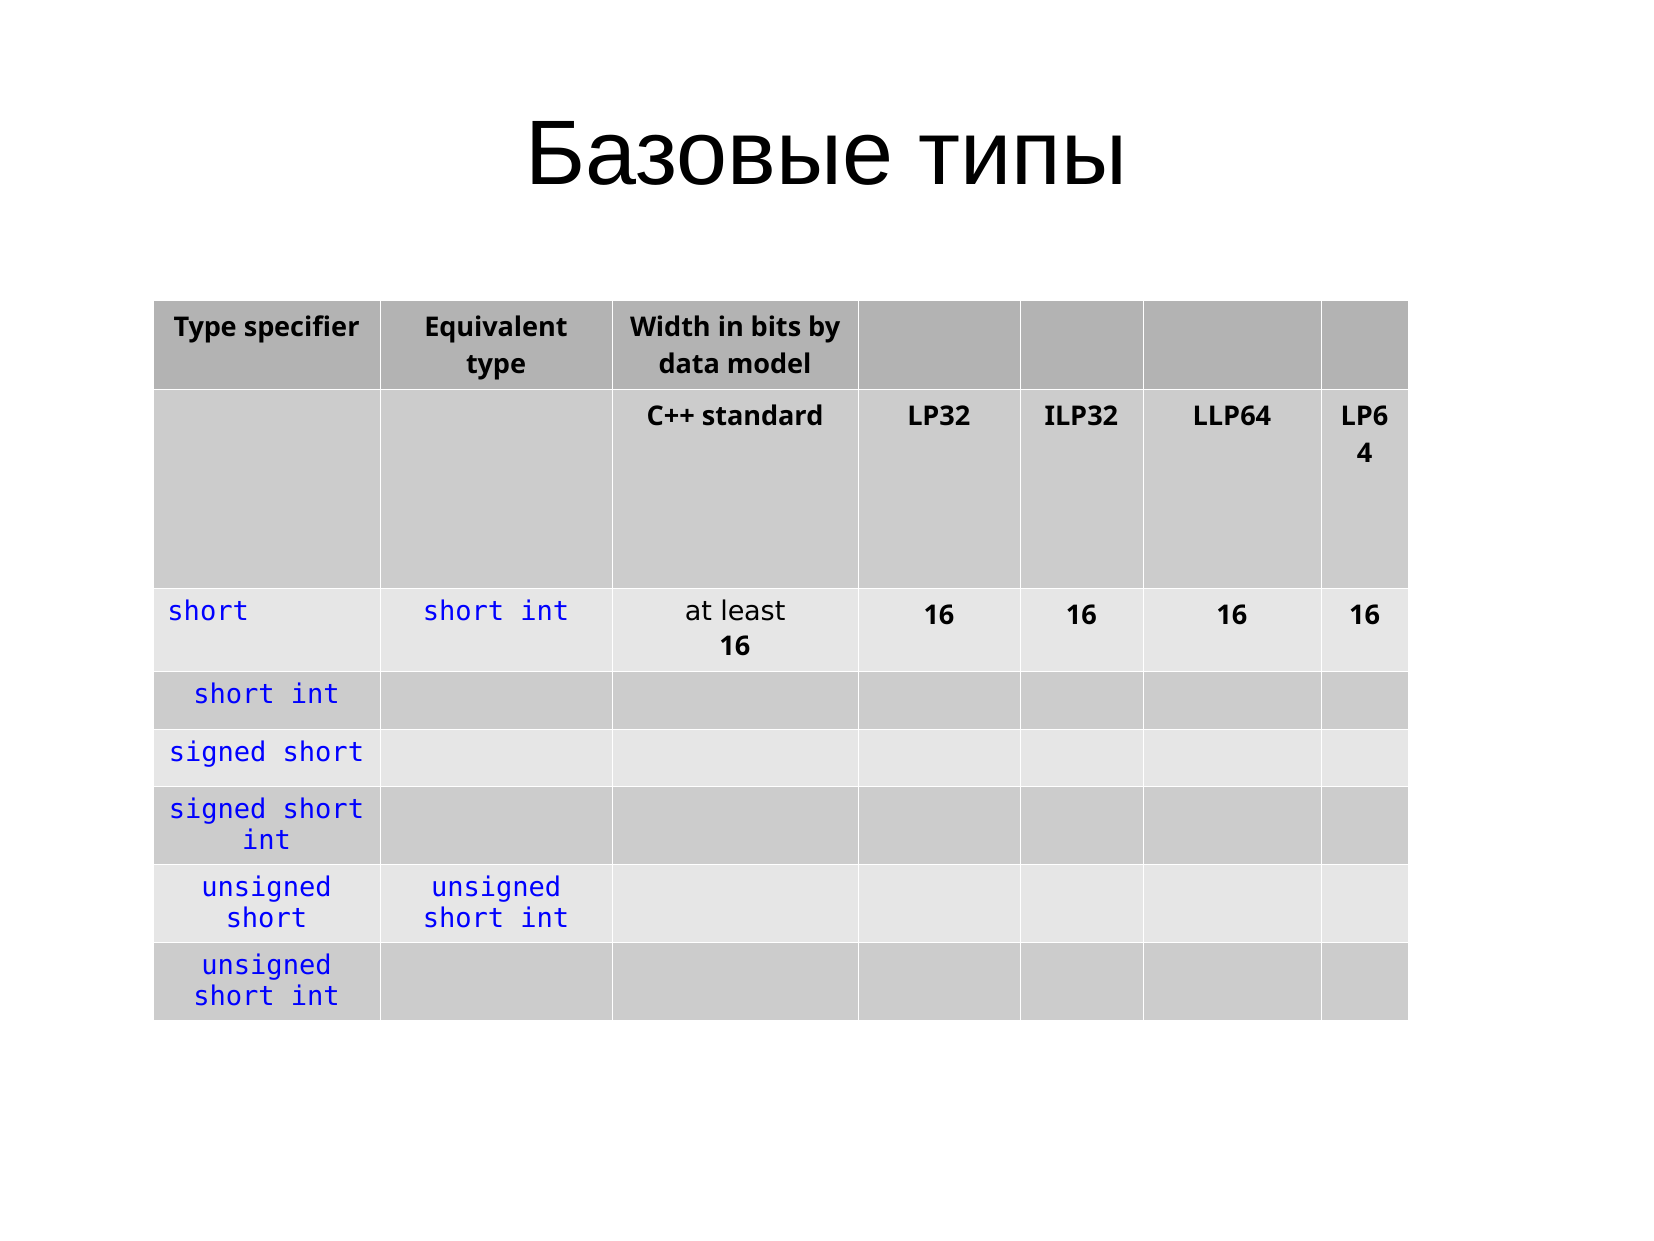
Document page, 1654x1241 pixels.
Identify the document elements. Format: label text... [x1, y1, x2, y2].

table_cell [613, 787, 858, 864]
table_cell [613, 943, 858, 1020]
table_cell LP64 [1322, 390, 1408, 588]
table_cell at least 16 [613, 589, 858, 671]
table_header [1322, 301, 1408, 389]
table_cell unsigned short [154, 865, 380, 942]
table_cell signed short [154, 730, 380, 786]
table_cell 16 [859, 589, 1020, 671]
table_cell [1144, 672, 1321, 729]
table_cell [1021, 865, 1143, 942]
table_cell [1322, 865, 1408, 942]
table_header Width in bits by data model [613, 301, 858, 389]
table_cell [1144, 787, 1321, 864]
table_cell [1322, 943, 1408, 1020]
table_cell [1021, 672, 1143, 729]
table_cell [1021, 730, 1143, 786]
table_cell [859, 865, 1020, 942]
table_header Type specifier [154, 301, 380, 389]
table_cell [859, 672, 1020, 729]
table_cell [381, 730, 612, 786]
table_cell short int [154, 672, 380, 729]
table_cell [613, 865, 858, 942]
title Базовые типы [82, 49, 1571, 257]
table_cell [381, 390, 612, 588]
table_cell [1144, 865, 1321, 942]
table_cell [859, 730, 1020, 786]
table_header [859, 301, 1020, 389]
table_cell LLP64 [1144, 390, 1321, 588]
table_cell short int [381, 589, 612, 671]
table_cell unsigned short int [154, 943, 380, 1020]
table_cell [613, 730, 858, 786]
table_cell 16 [1322, 589, 1408, 671]
table_cell 16 [1144, 589, 1321, 671]
table_cell C++ standard [613, 390, 858, 588]
table_cell [859, 787, 1020, 864]
table_cell [1021, 787, 1143, 864]
table_cell [1144, 730, 1321, 786]
table_cell [381, 943, 612, 1020]
table_cell [1322, 730, 1408, 786]
table_header [1144, 301, 1321, 389]
table_cell signed short int [154, 787, 380, 864]
table_cell 16 [1021, 589, 1143, 671]
table_cell unsigned short int [381, 865, 612, 942]
table_cell [381, 672, 612, 729]
table_cell LP32 [859, 390, 1020, 588]
table_cell [1021, 943, 1143, 1020]
table_cell [1322, 787, 1408, 864]
table_header [1021, 301, 1143, 389]
table_header Equivalent type [381, 301, 612, 389]
table_cell [154, 390, 380, 588]
table_cell [1322, 672, 1408, 729]
table_cell short [154, 589, 380, 671]
table_cell ILP32 [1021, 390, 1143, 588]
table_cell [859, 943, 1020, 1020]
table_cell [613, 672, 858, 729]
table_cell [1144, 943, 1321, 1020]
table_cell [381, 787, 612, 864]
